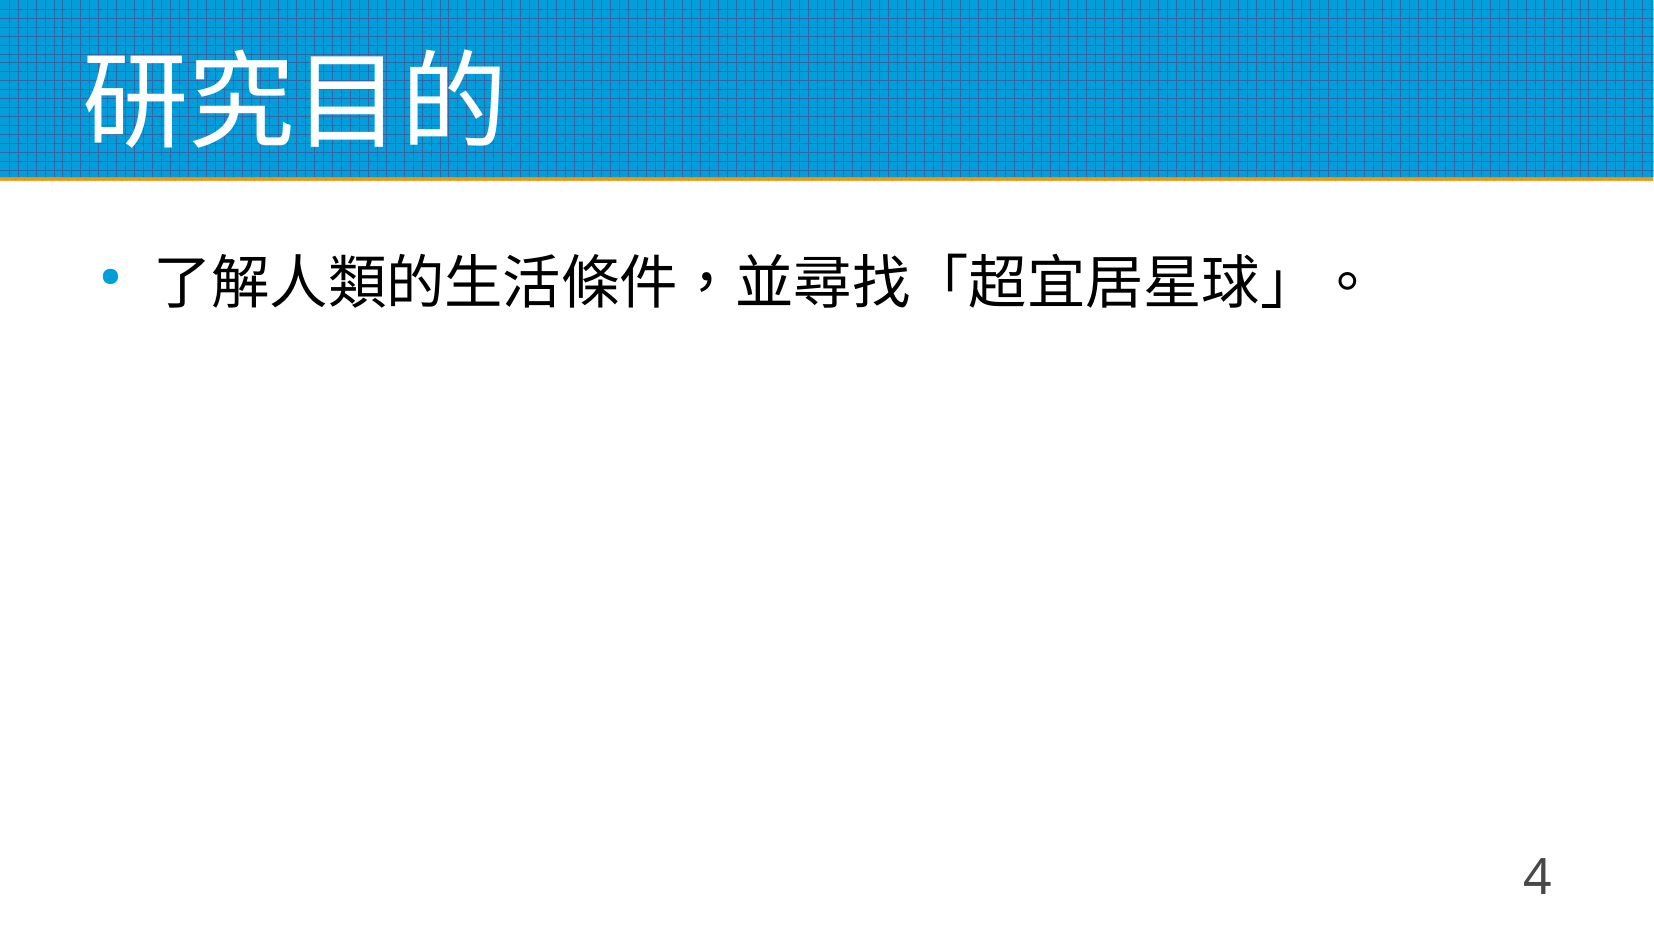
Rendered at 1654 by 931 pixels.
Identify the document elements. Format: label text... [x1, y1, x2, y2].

title 研究目的 [82, 14, 1571, 171]
list 了解人類的生活條件，並尋找「超宜居星球」。 [82, 236, 1563, 811]
